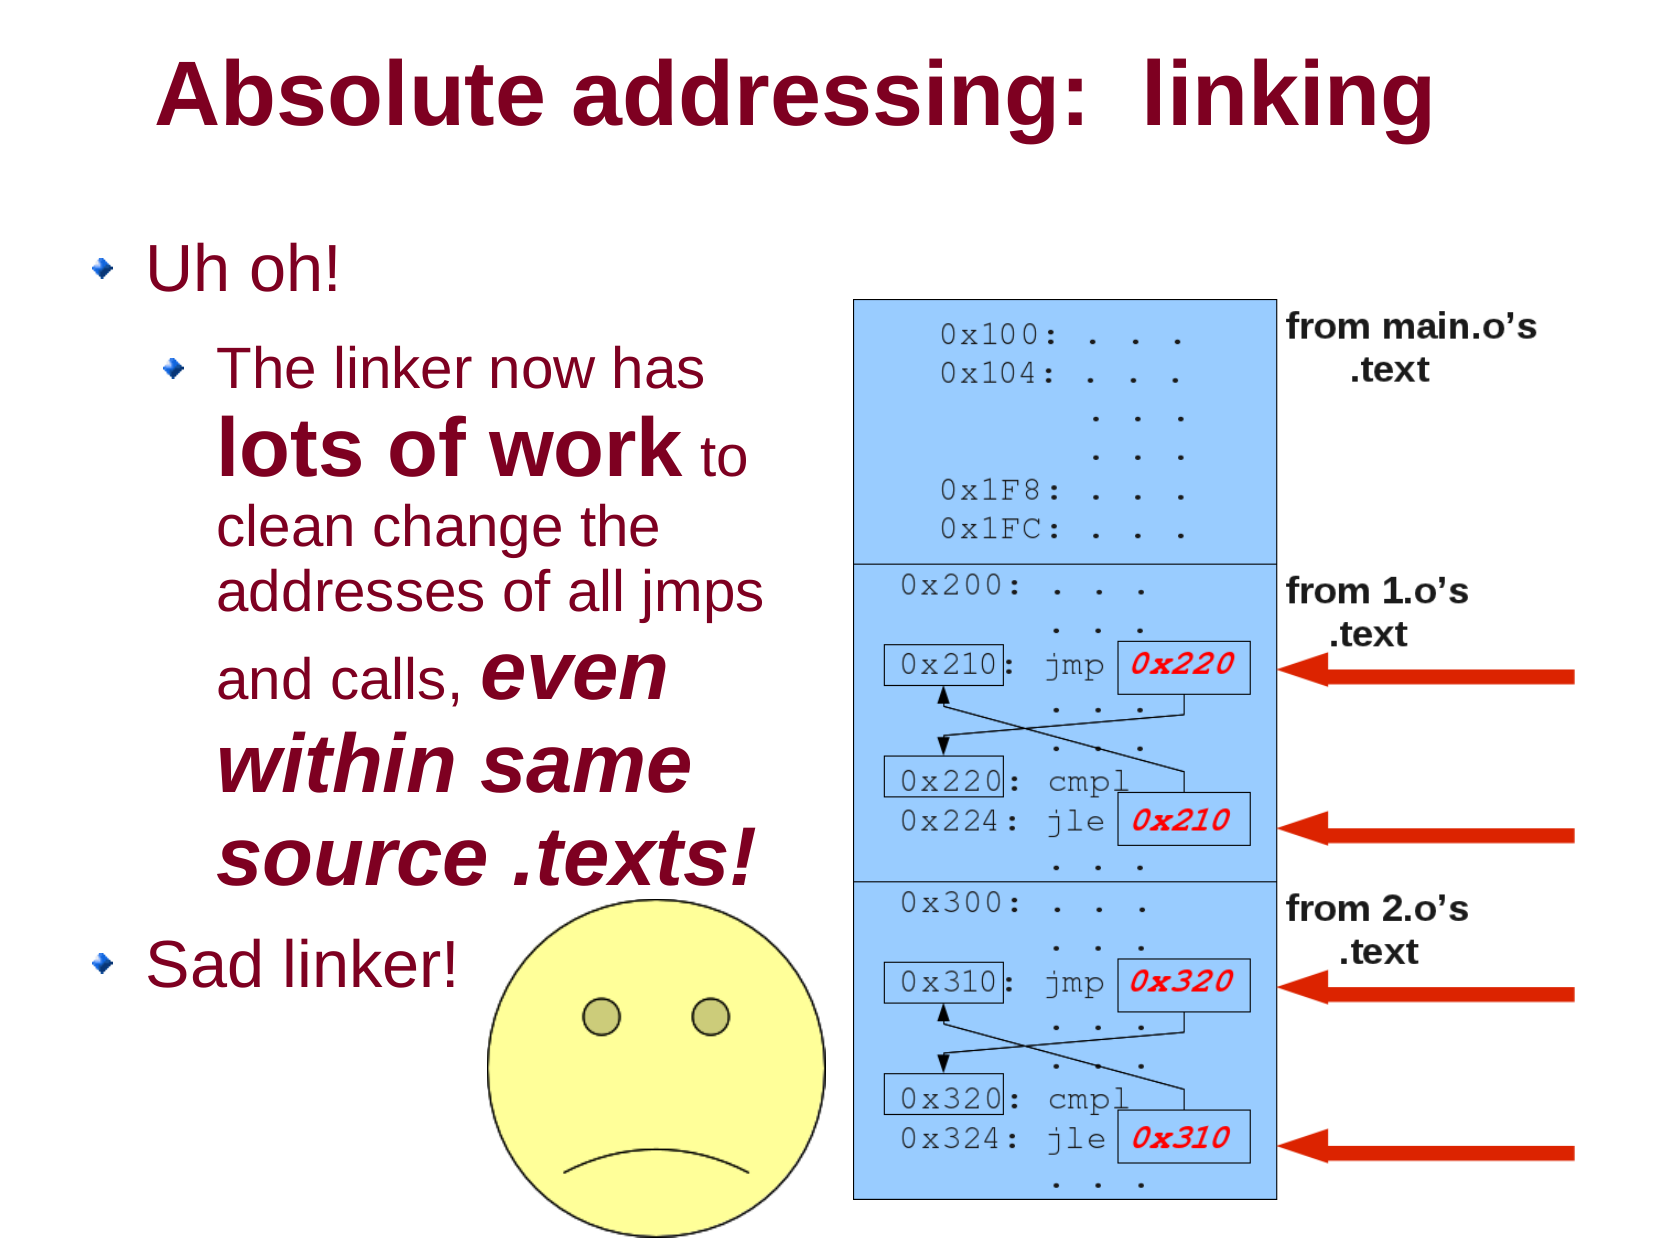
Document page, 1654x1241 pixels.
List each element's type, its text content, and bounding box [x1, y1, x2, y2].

picture [0, 0, 1654, 1241]
title Absolute addressing: linking [150, 37, 1444, 151]
list Uh oh! The linker now has lots of work to clean change the addresses of all jmps and calls, even within same source .texts! Sad linker! [75, 231, 802, 1051]
